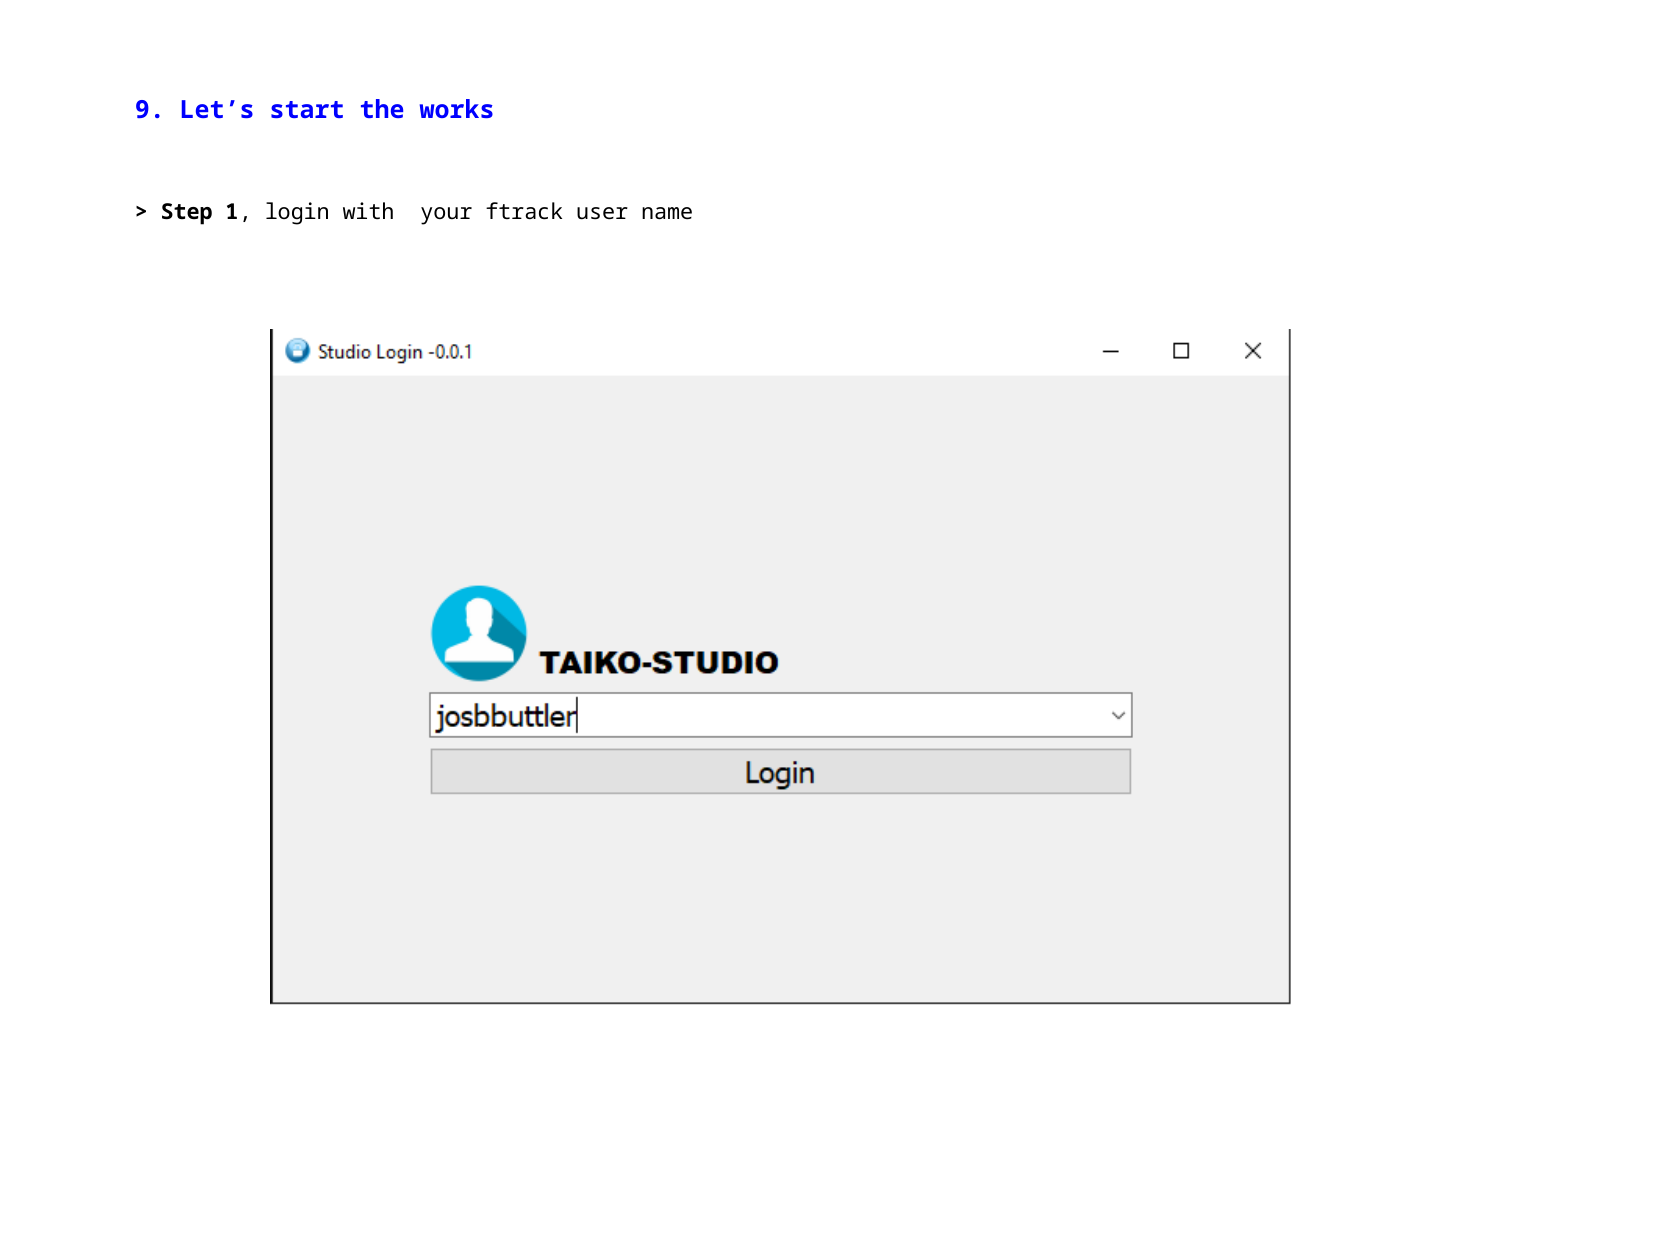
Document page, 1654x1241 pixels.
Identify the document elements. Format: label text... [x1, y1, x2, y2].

text_box 9. Let’s start the works > Step 1, login with your ftrack user name [120, 67, 1621, 197]
picture [270, 329, 1294, 1009]
